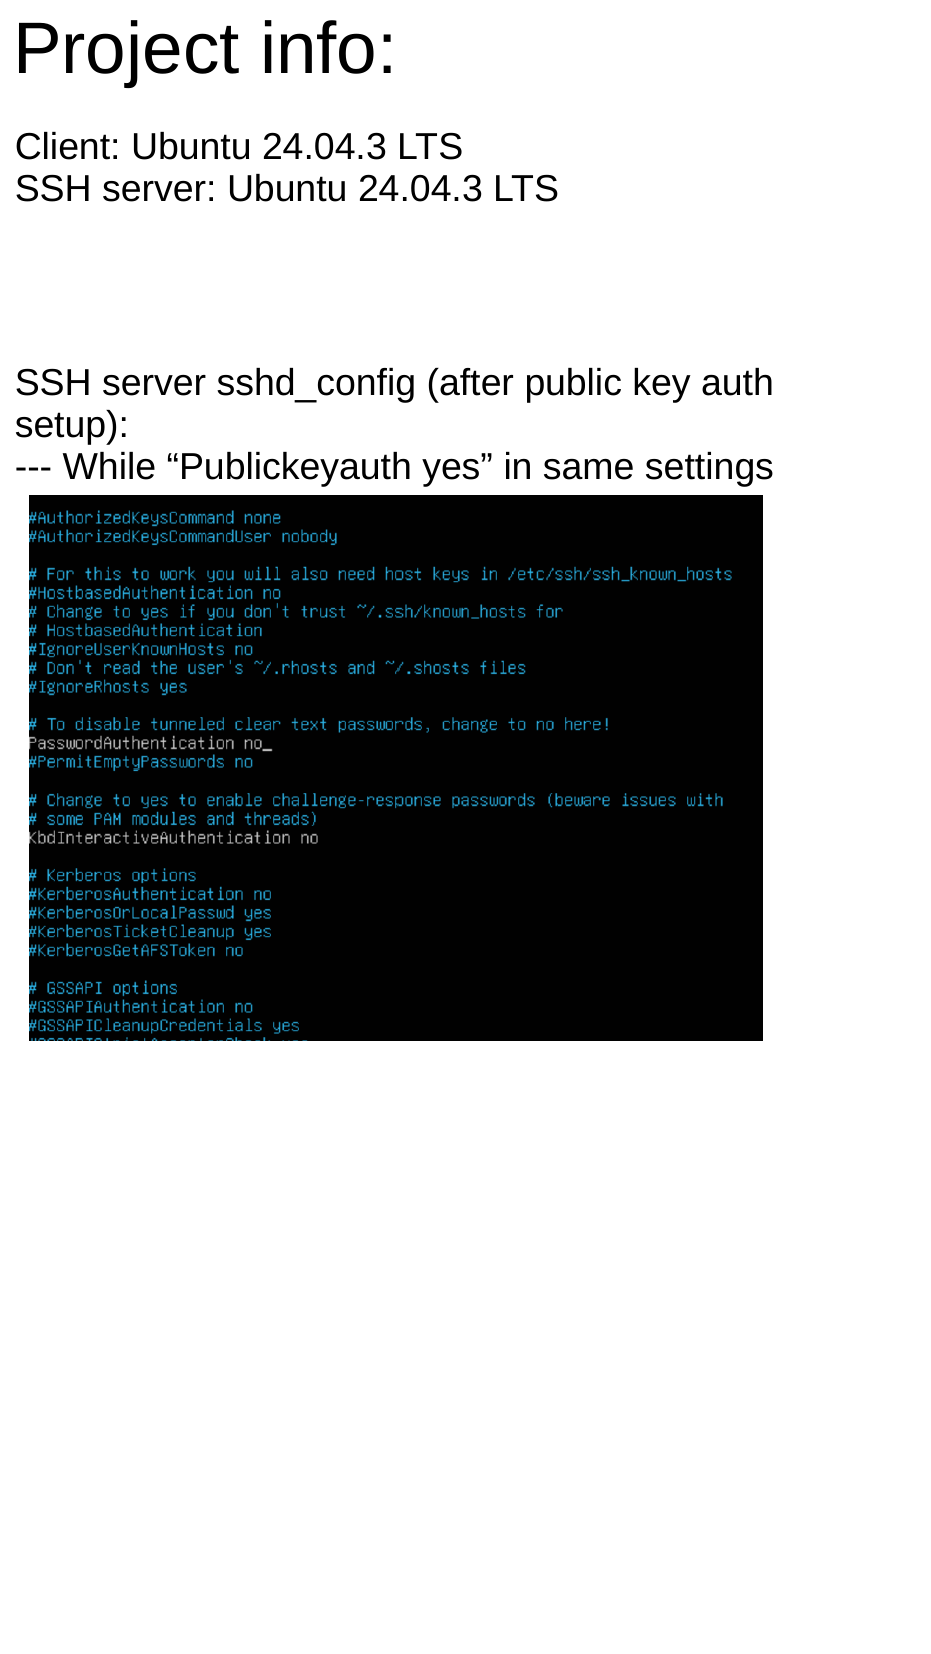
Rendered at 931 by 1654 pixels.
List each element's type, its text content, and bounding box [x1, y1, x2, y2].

text_box SSH server sshd_config (after public key auth setup): --- While “Publickeyauth yes” in same settings [0, 354, 857, 496]
picture [29, 496, 763, 1041]
text_box Client: Ubuntu 24.04.3 LTS SSH server: Ubuntu 24.04.3 LTS [0, 118, 678, 259]
text_box Project info: [0, 0, 414, 97]
